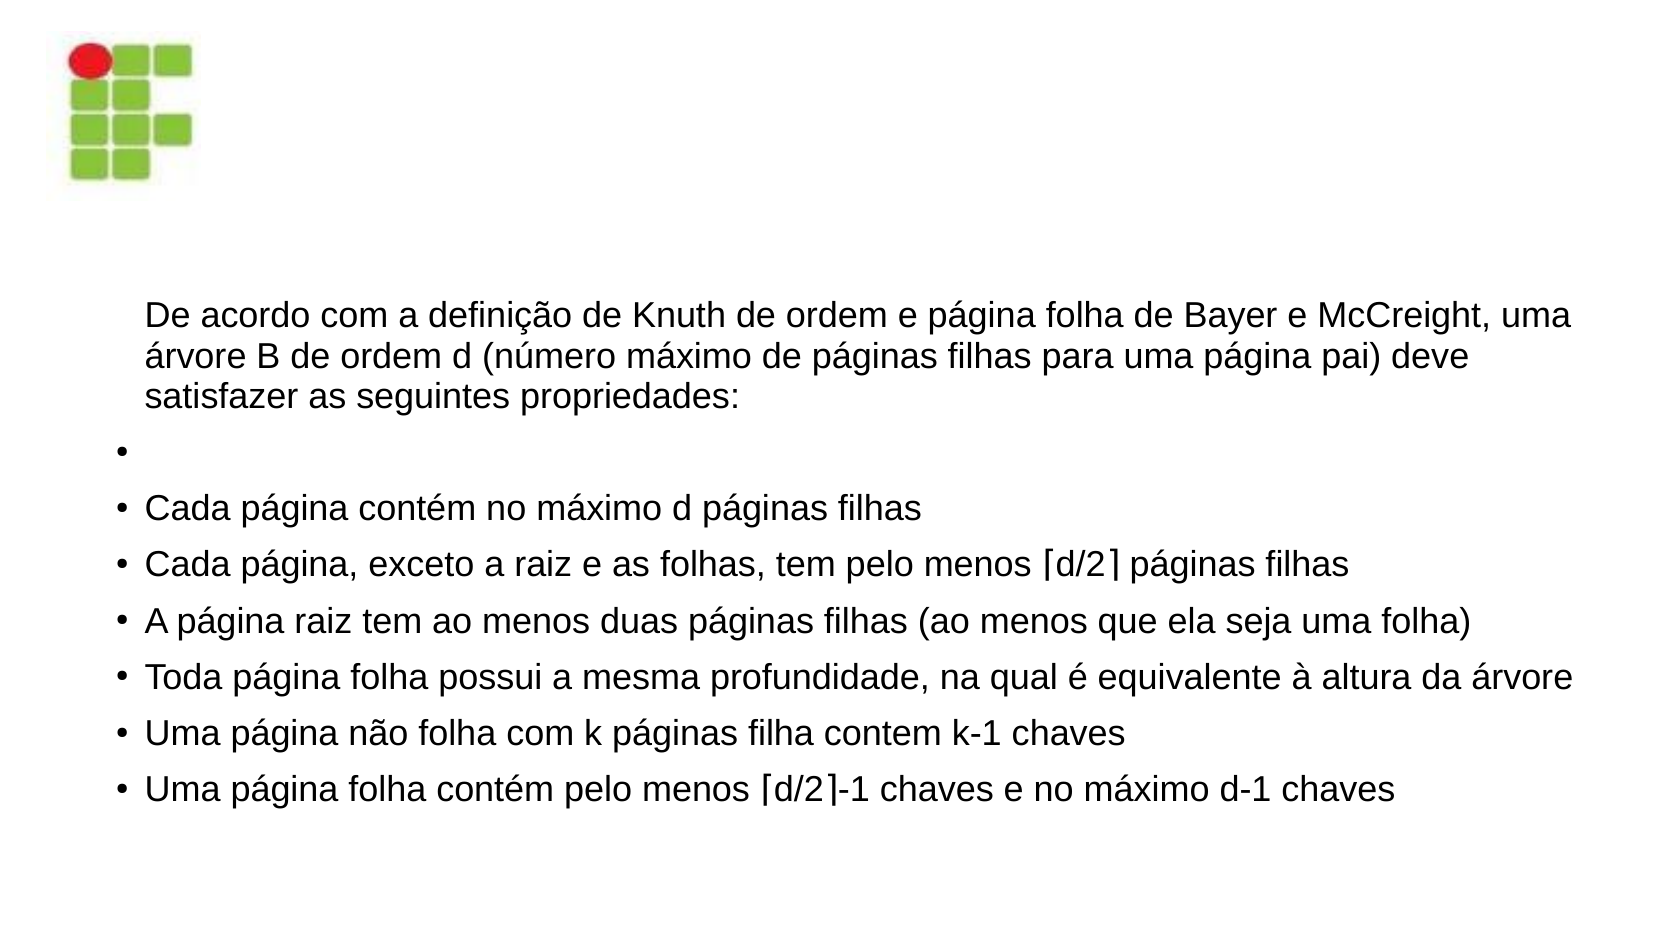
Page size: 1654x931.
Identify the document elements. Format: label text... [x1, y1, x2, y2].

list De acordo com a definição de Knuth de ordem e página folha de Bayer e McCreight, uma árvore B de ordem d (número máximo de páginas filhas para uma página pai) deve satisfazer as seguintes propriedades: Cada página contém no máximo d páginas filhas Cada página, exceto a raiz e as folhas, tem pelo menos ⌈d/2⌉ páginas filhas A página raiz tem ao menos duas páginas filhas (ao menos que ela seja uma folha) Toda página folha possui a mesma profundidade, na qual é equivalente à altura da árvore Uma página não folha com k páginas filha contem k-1 chaves Uma página folha contém pelo menos ⌈d/2⌉-1 chaves e no máximo d-1 chaves [106, 295, 1595, 835]
picture [46, 31, 201, 201]
